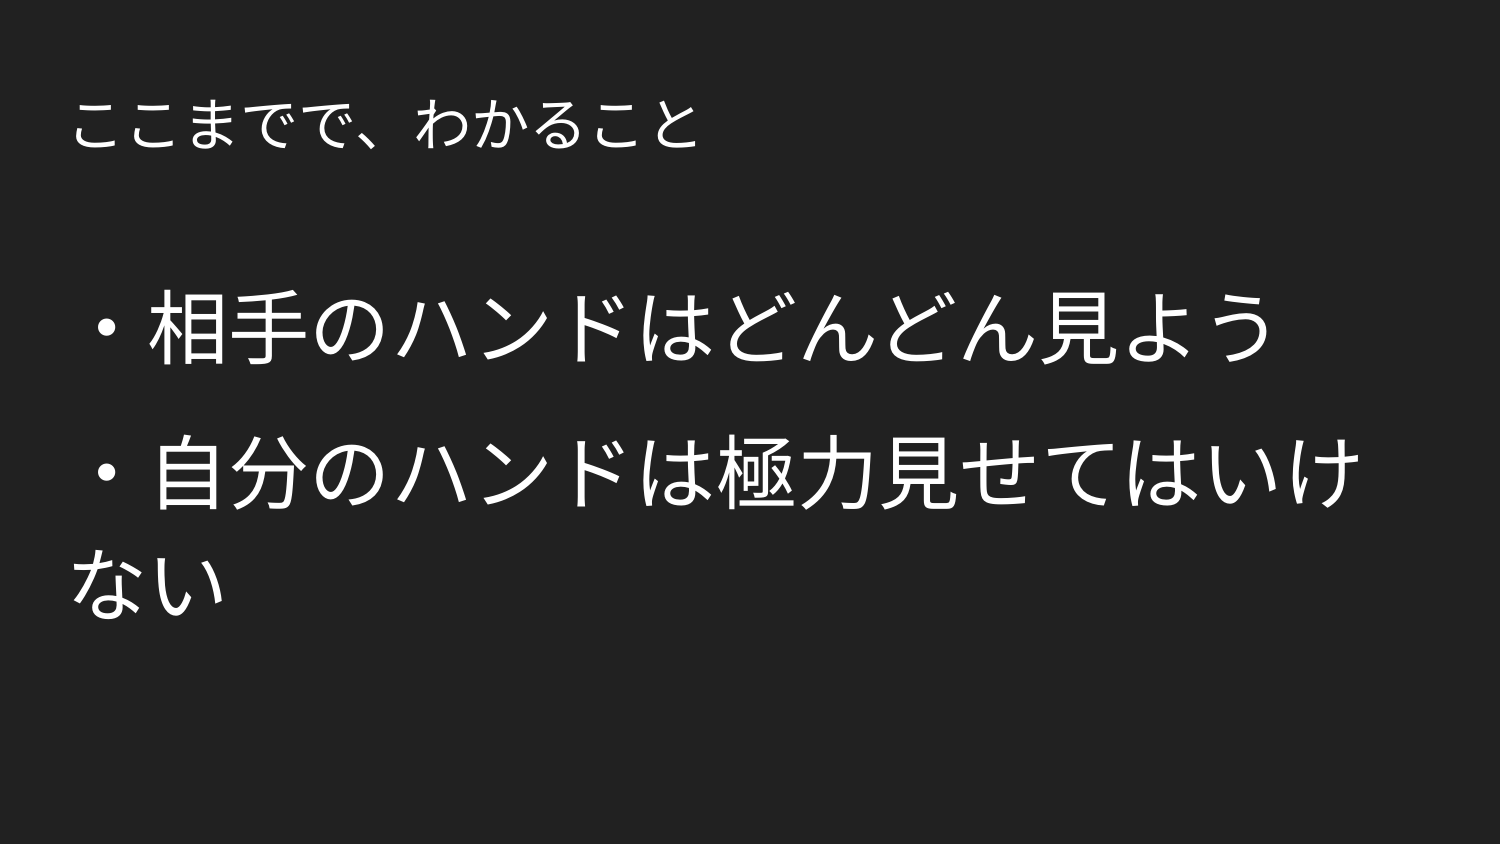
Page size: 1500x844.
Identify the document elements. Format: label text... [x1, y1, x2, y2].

list ・相手のハンドはどんどん見よう ・自分のハンドは極力見せてはいけない [51, 167, 1449, 728]
title ここまでで、わかること [51, 72, 1449, 167]
